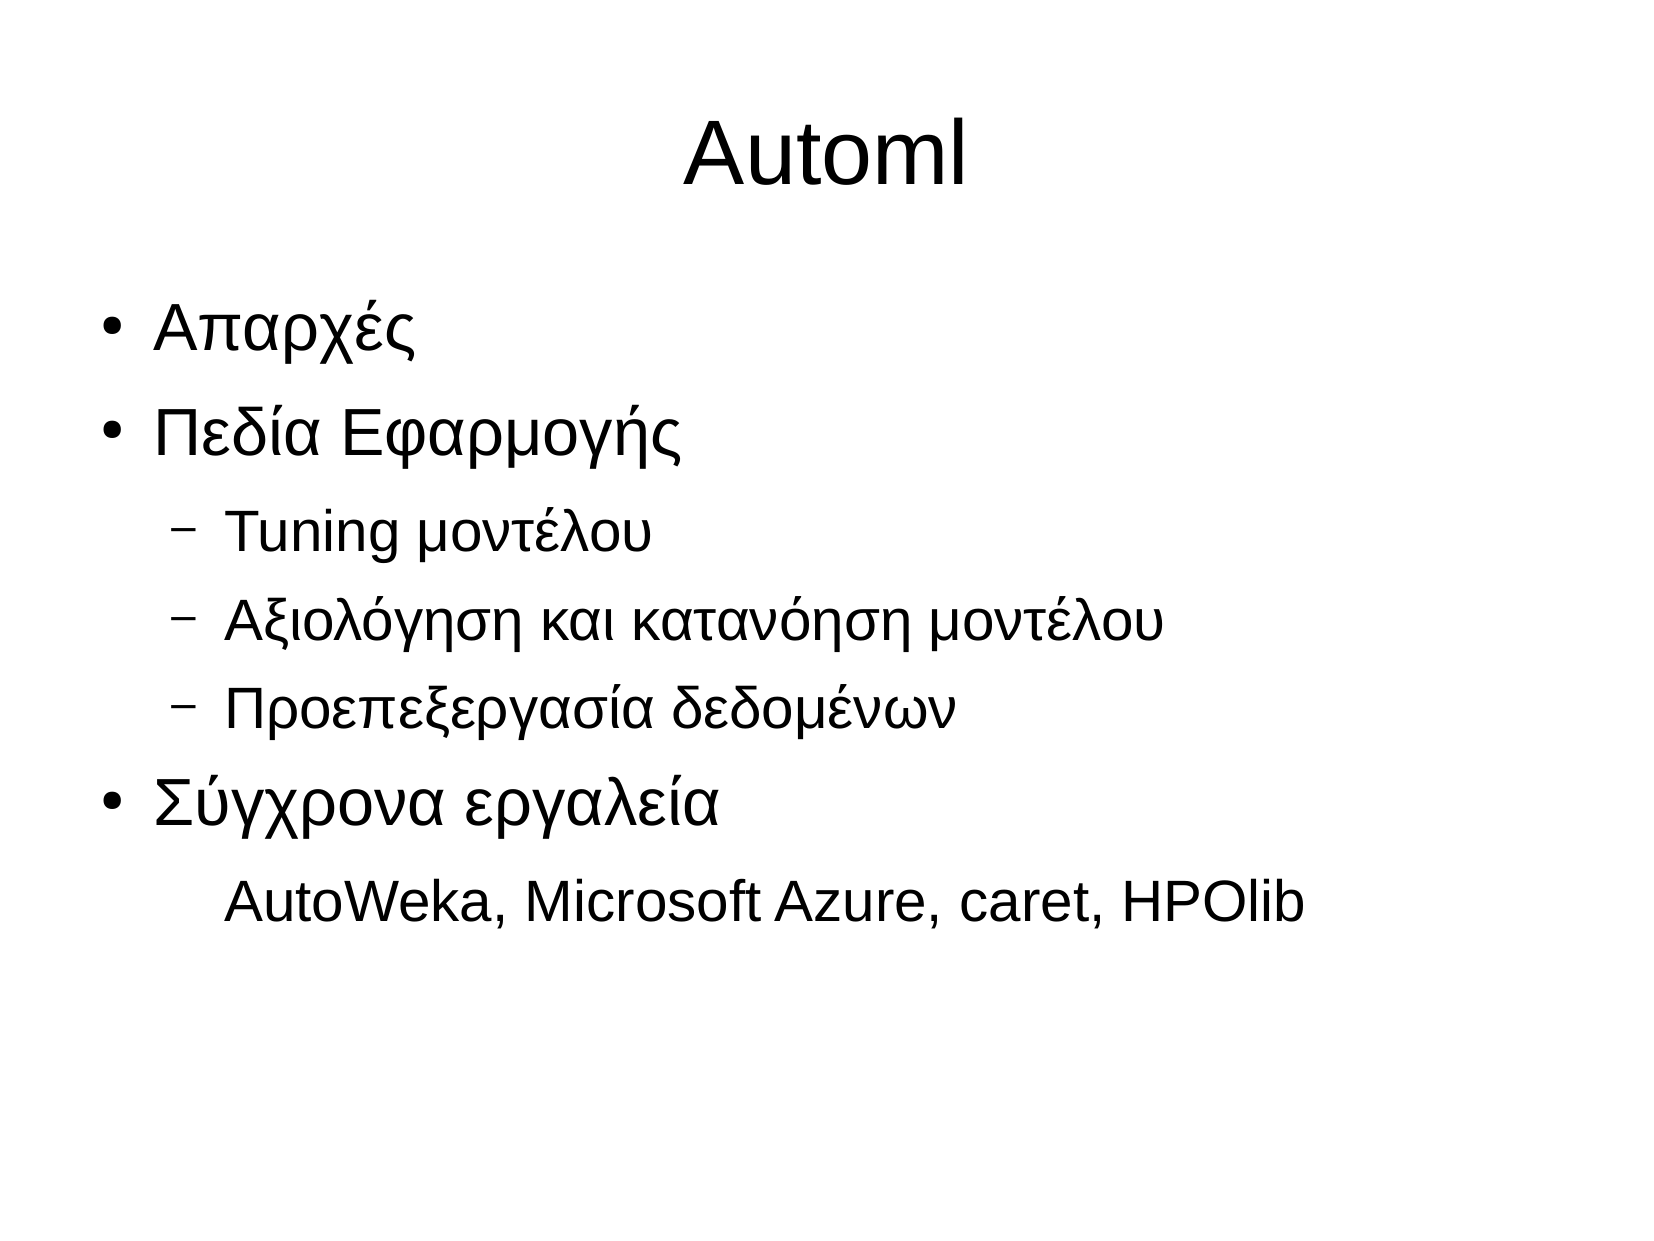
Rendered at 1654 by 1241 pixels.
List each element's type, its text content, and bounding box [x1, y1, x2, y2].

list Απαρχές Πεδία Εφαρμογής Tuning μοντέλου Αξιολόγηση και κατανόηση μοντέλου Προεπεξεργασία δεδομένων Σύγχρονα εργαλεία AutoWeka, Microsoft Azure, caret, HPOlib [82, 290, 1571, 1010]
title Automl [82, 49, 1571, 257]
